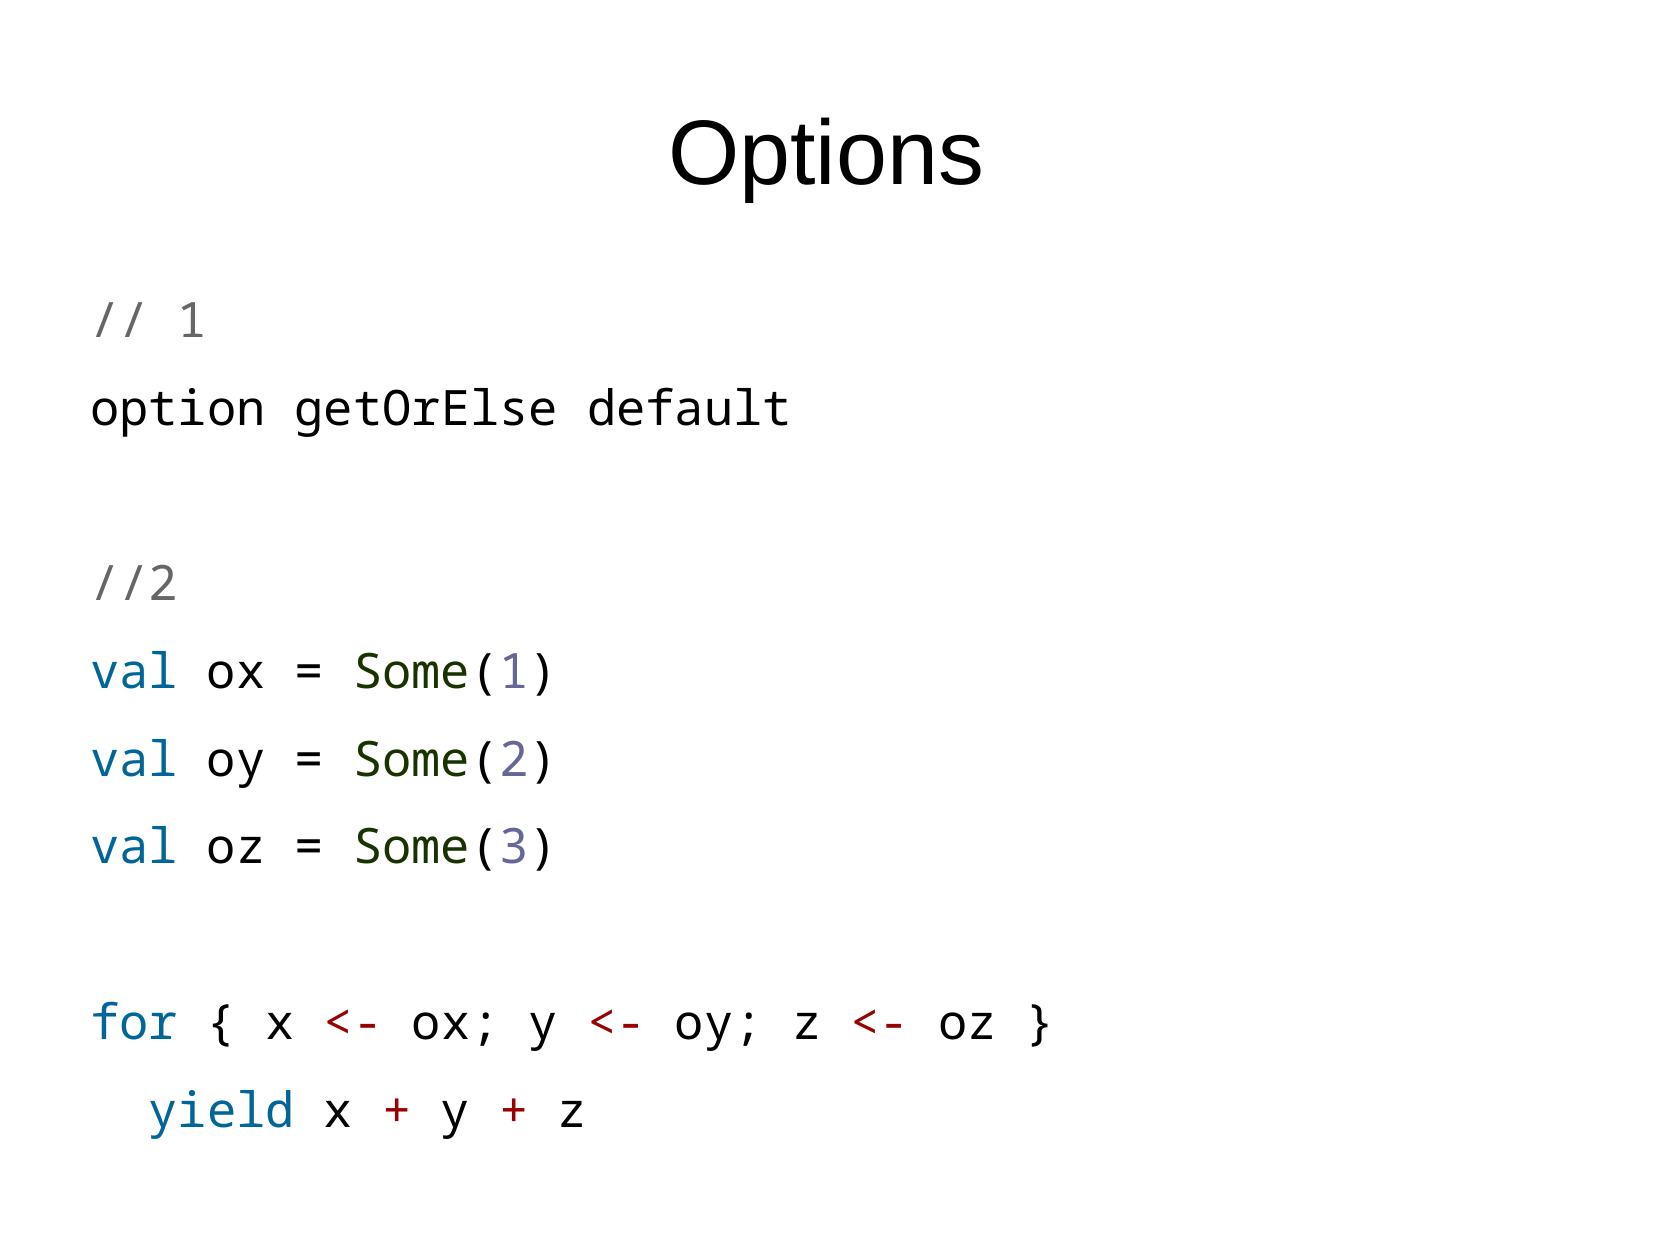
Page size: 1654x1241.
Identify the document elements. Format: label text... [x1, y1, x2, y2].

title Options [82, 49, 1571, 257]
list // 1 option getOrElse default //2 val ox = Some(1) val oy = Some(2) val oz = Some(3) for { x <- ox; y <- oy; z <- oz } yield x + y + z [89, 285, 1578, 1151]
